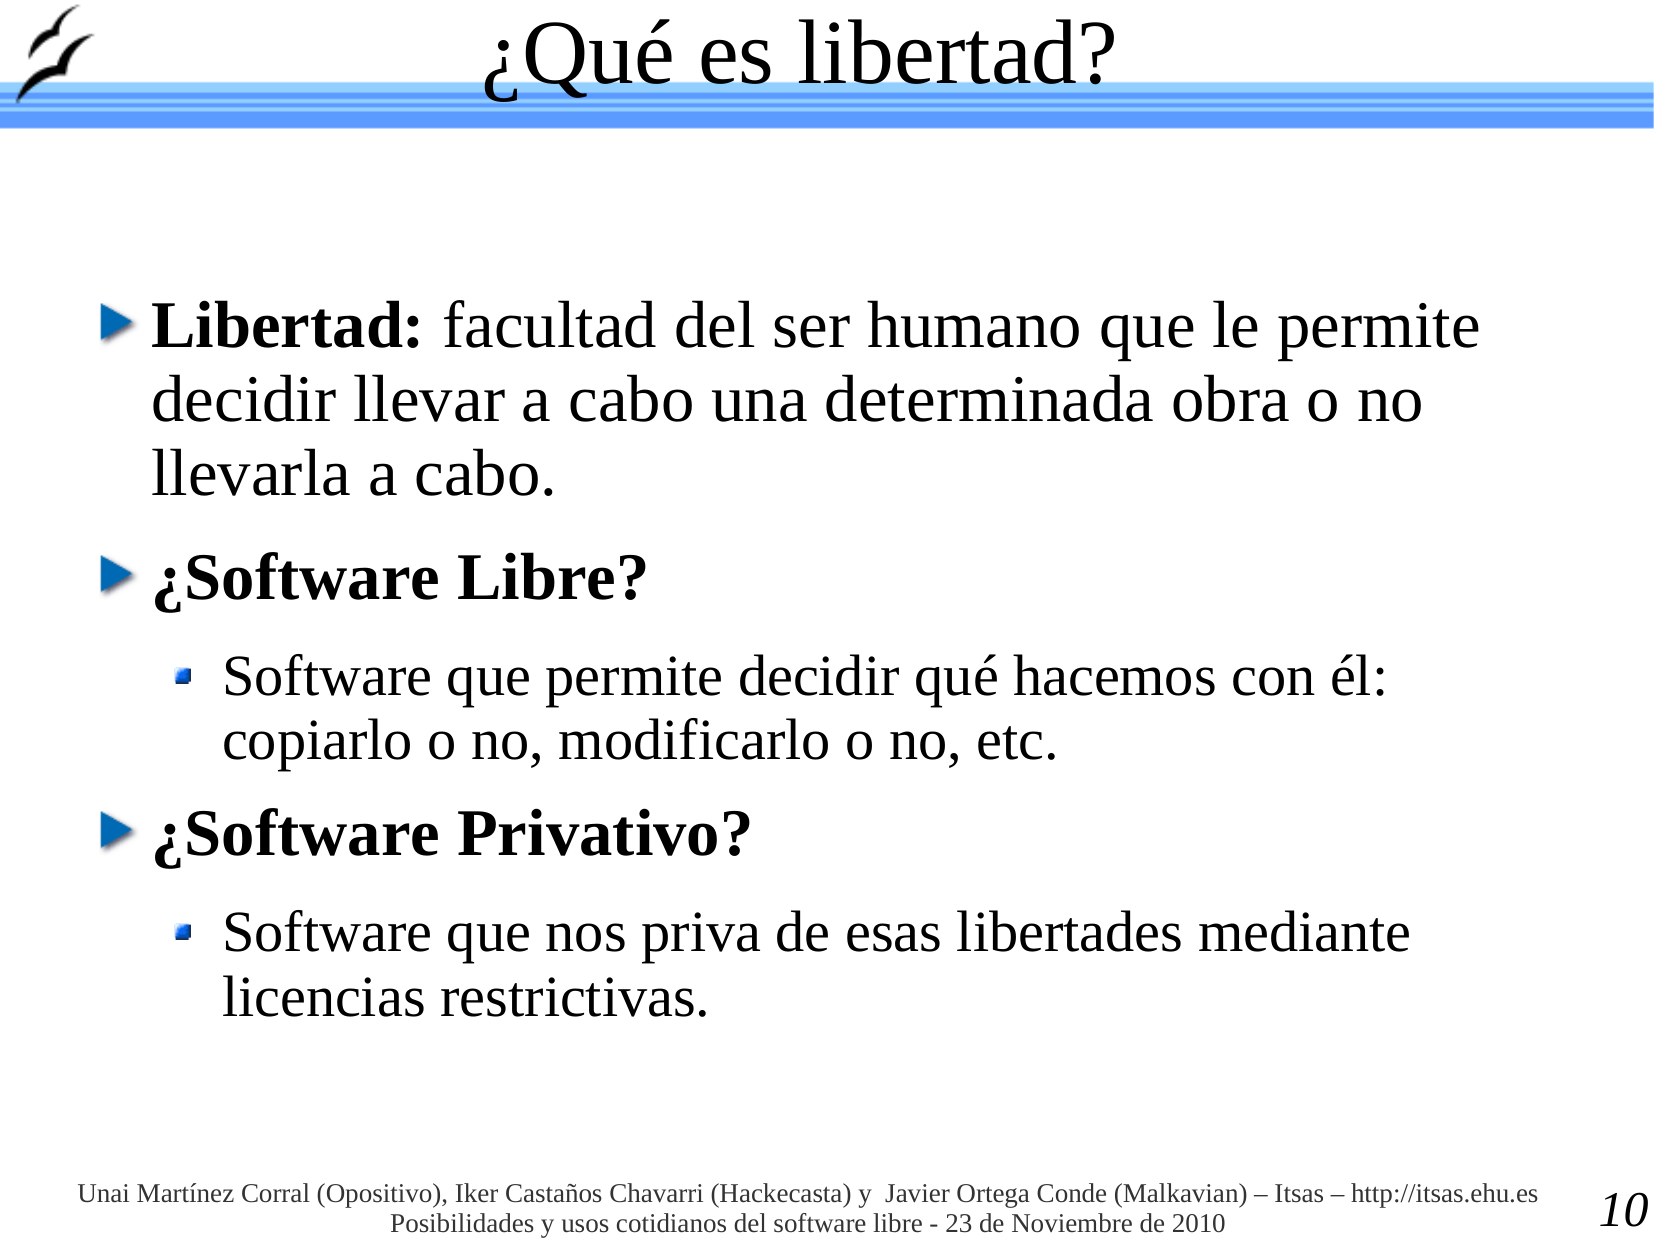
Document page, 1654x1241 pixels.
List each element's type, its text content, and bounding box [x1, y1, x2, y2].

picture [0, 0, 1654, 133]
title ¿Qué es libertad? [94, 0, 1507, 107]
list Libertad: facultad del ser humano que le permite decidir llevar a cabo una determinada obra o no llevarla a cabo. ¿Software Libre? Software que permite decidir qué hacemos con él: copiarlo o no, modificarlo o no, etc. ¿Software Privativo? Software que nos priva de esas libertades mediante licencias restrictivas. [80, 287, 1569, 1092]
